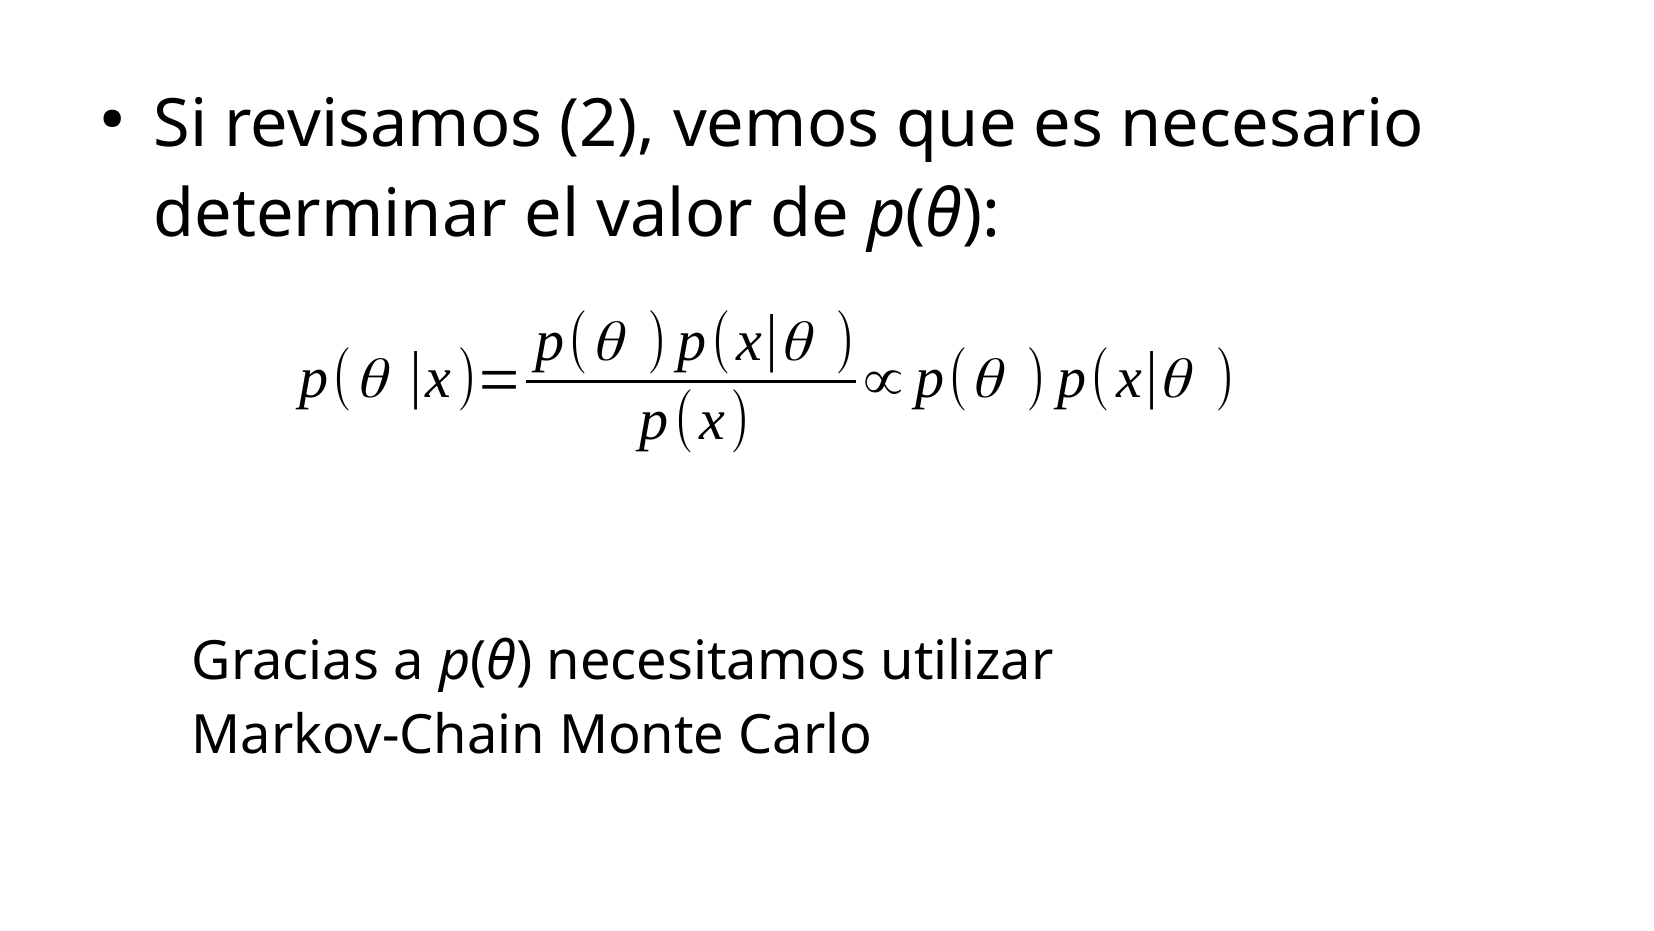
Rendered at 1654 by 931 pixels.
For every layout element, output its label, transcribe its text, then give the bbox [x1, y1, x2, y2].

chart [286, 307, 1241, 456]
list Si revisamos (2), vemos que es necesario determinar el valor de p(θ): [82, 74, 1571, 615]
text_box Gracias a p(θ) necesitamos utilizar Markov-Chain Monte Carlo [177, 614, 1229, 744]
